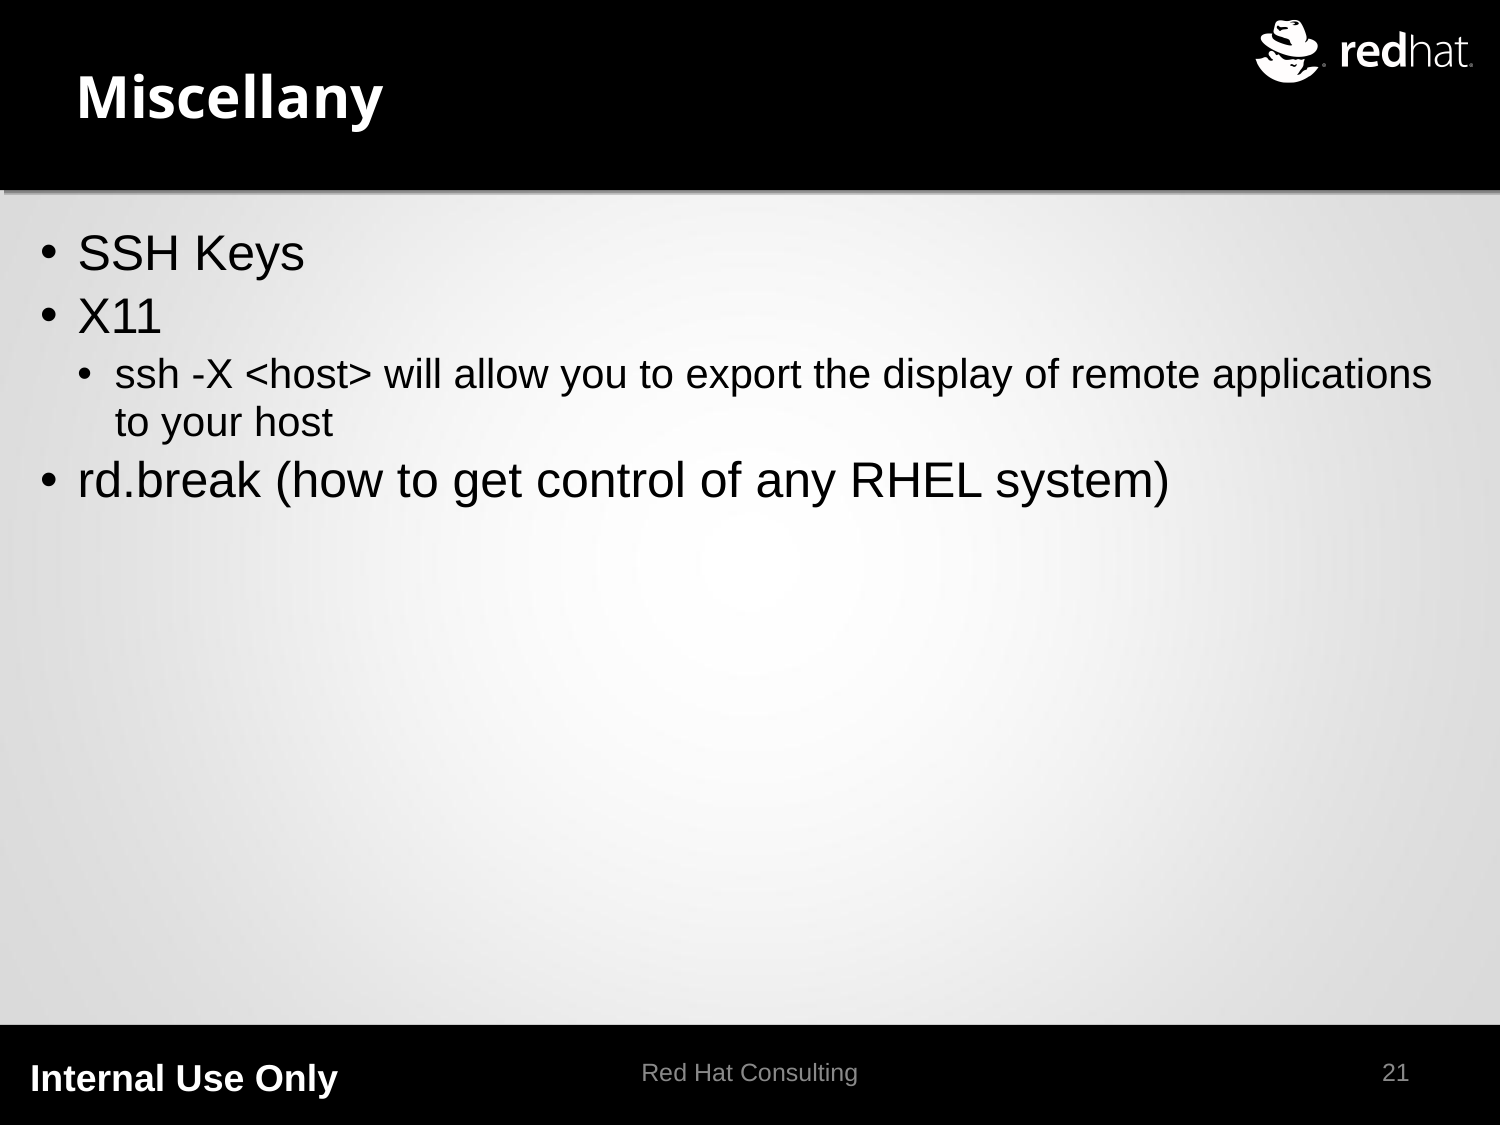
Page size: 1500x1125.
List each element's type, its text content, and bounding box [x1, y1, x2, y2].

list SSH Keys X11 ssh -X <host> will allow you to export the display of remote applications to your host rd.break (how to get control of any RHEL system) [24, 216, 1471, 992]
picture [0, 191, 1500, 1024]
title Miscellany [0, 0, 1234, 191]
picture [1254, 12, 1476, 88]
text_box <number> [1257, 1042, 1426, 1103]
text_box Red Hat Consulting [512, 1042, 988, 1103]
